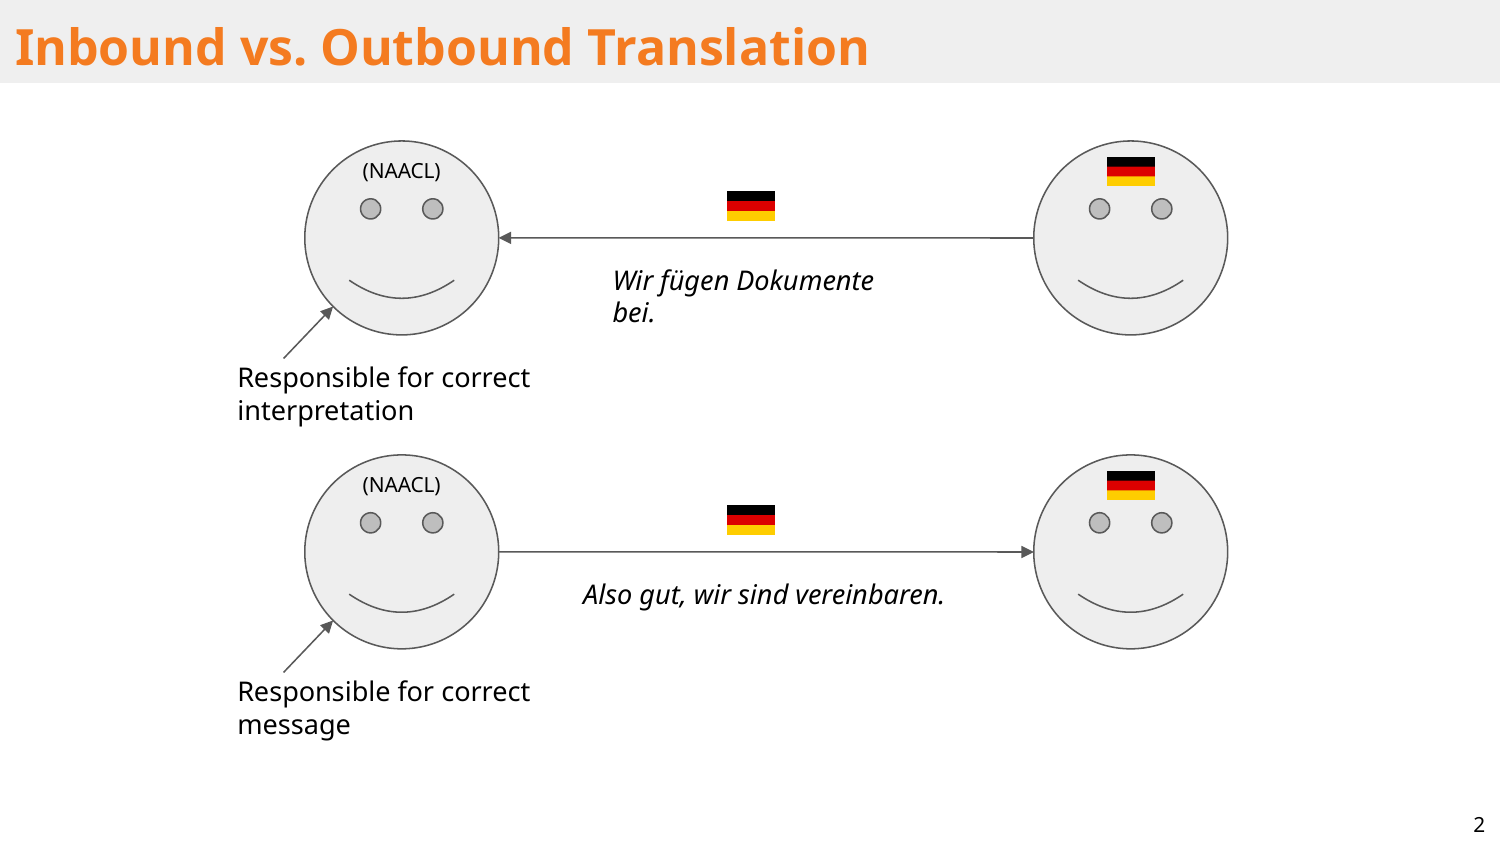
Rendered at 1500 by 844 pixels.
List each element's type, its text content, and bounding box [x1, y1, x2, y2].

text_box Also gut, wir sind vereinbaren. [568, 562, 1027, 615]
text_box [304, 482, 499, 649]
picture [1107, 157, 1155, 186]
slide_number 1 [1410, 807, 1500, 844]
text_box [1033, 140, 1228, 335]
picture [1107, 471, 1155, 500]
picture [727, 505, 775, 535]
text_box Wir fügen Dokumente bei. [597, 248, 932, 301]
text_box Responsible for correct message [222, 659, 639, 717]
text_box (NAACL) [333, 142, 470, 200]
text_box [304, 169, 499, 335]
text_box Responsible for correct interpretation [222, 345, 702, 403]
text_box [1033, 454, 1228, 649]
title Inbound vs. Outbound Translation [0, 0, 1500, 83]
picture [727, 191, 775, 221]
text_box (NAACL) [333, 456, 470, 514]
